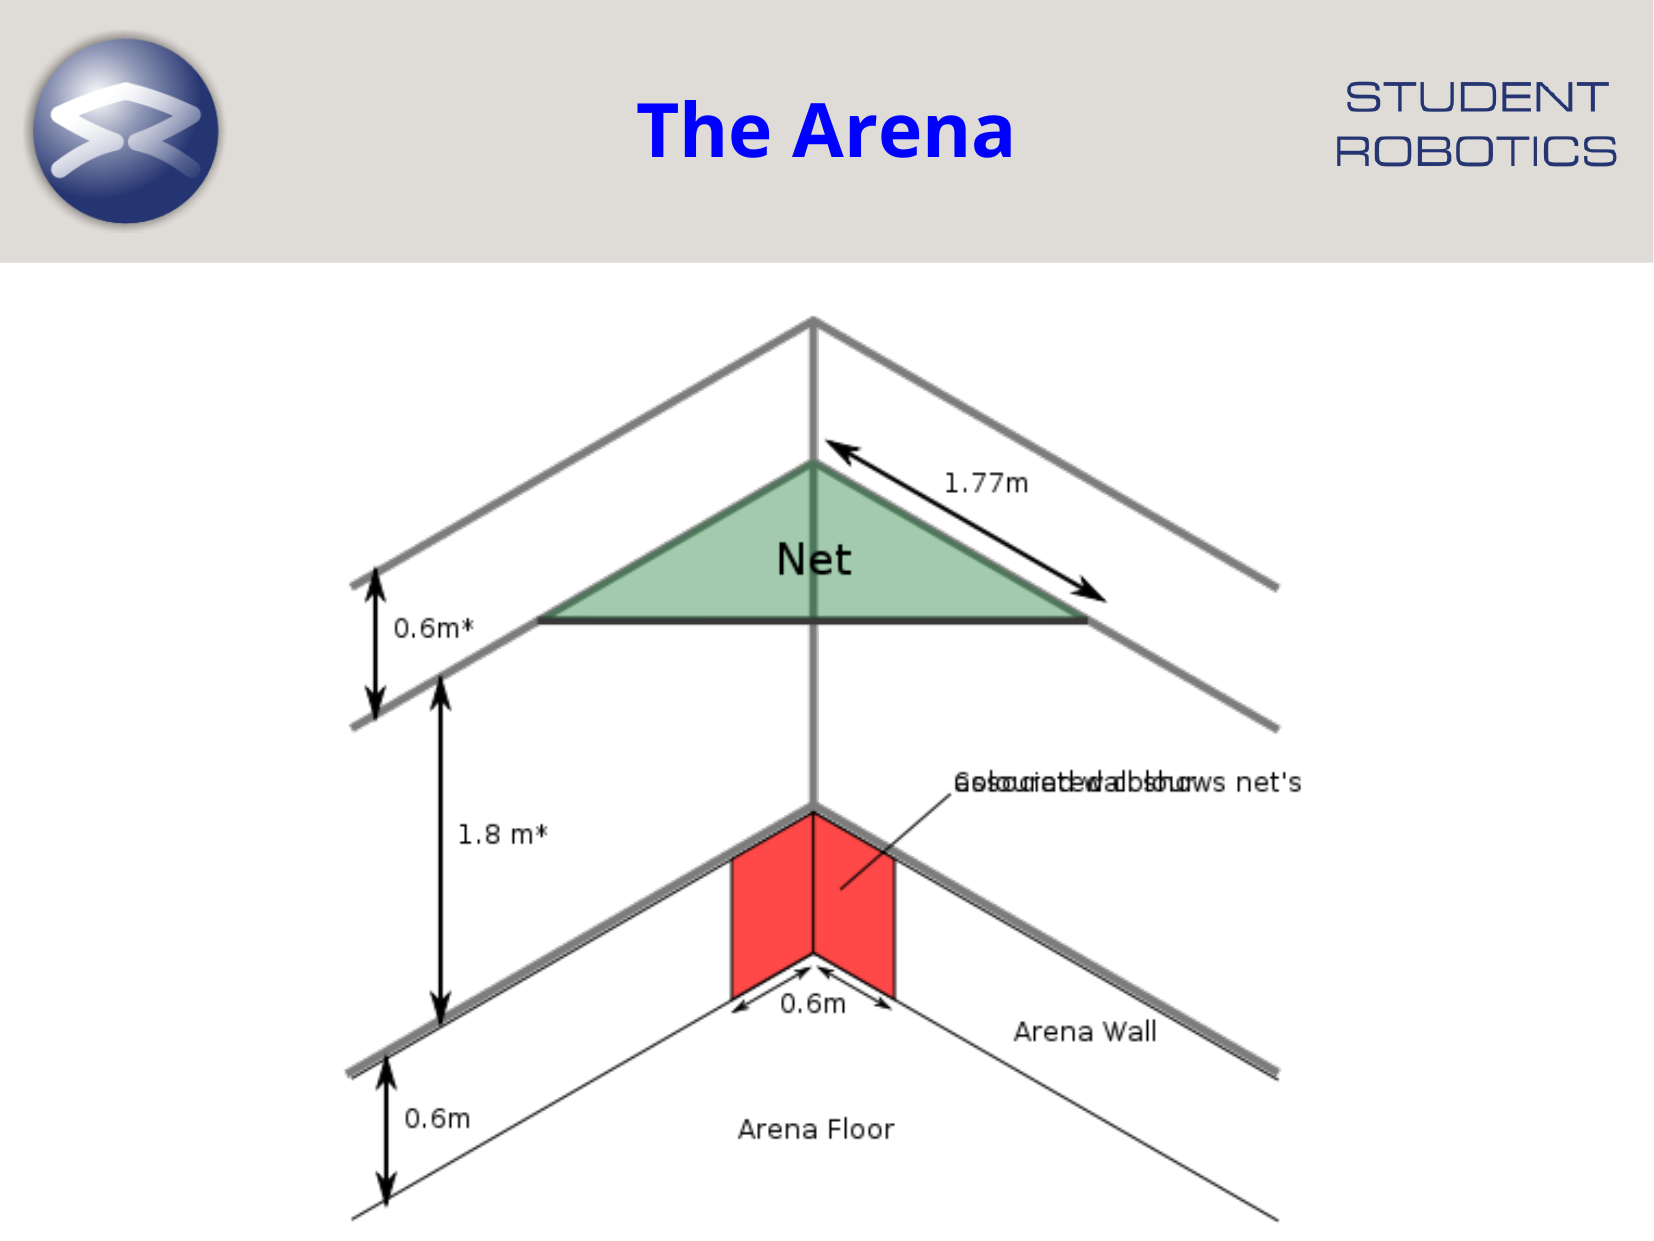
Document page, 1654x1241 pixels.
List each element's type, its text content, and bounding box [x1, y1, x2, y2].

picture [1571, 68, 1633, 174]
picture [9, 19, 82, 245]
title The Arena [82, 0, 1571, 257]
picture [337, 315, 1388, 1241]
